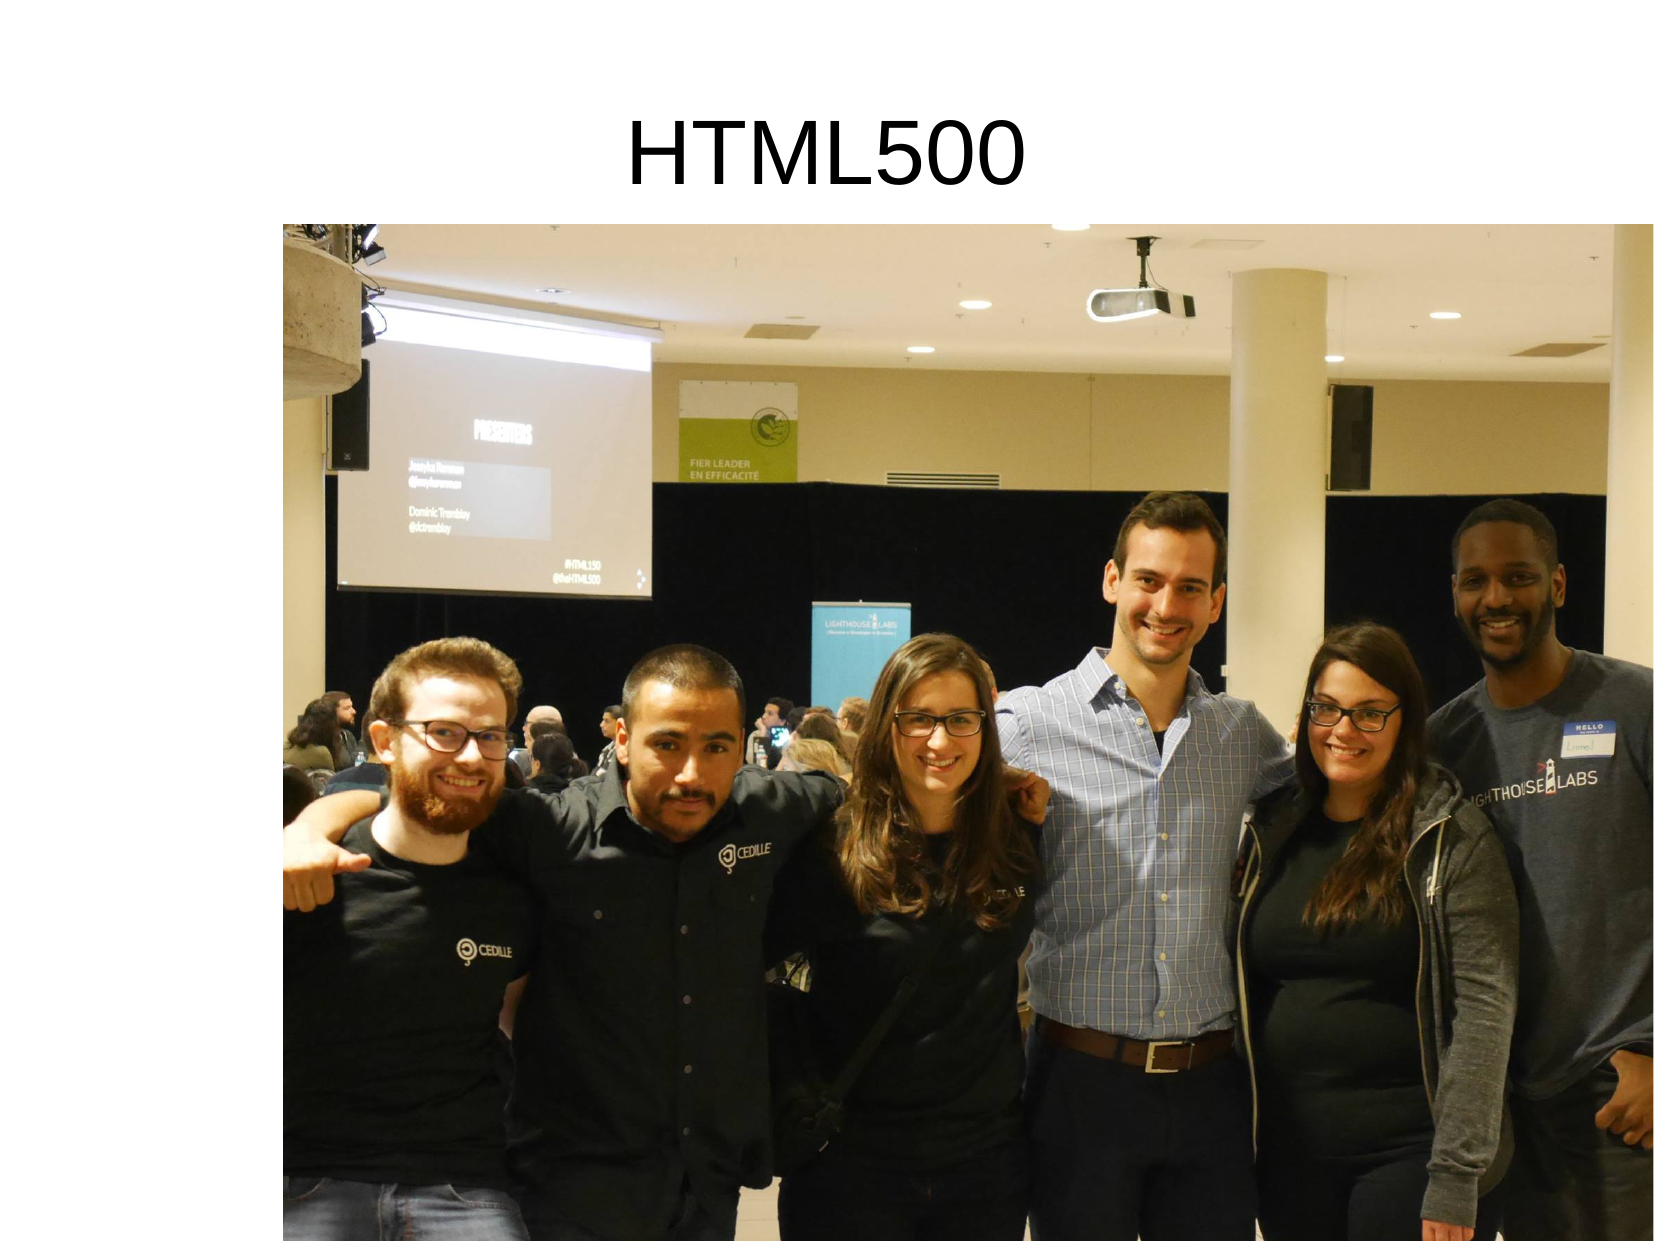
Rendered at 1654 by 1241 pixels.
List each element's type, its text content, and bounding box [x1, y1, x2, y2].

title HTML500 [82, 49, 1571, 257]
picture [283, 224, 1654, 1241]
